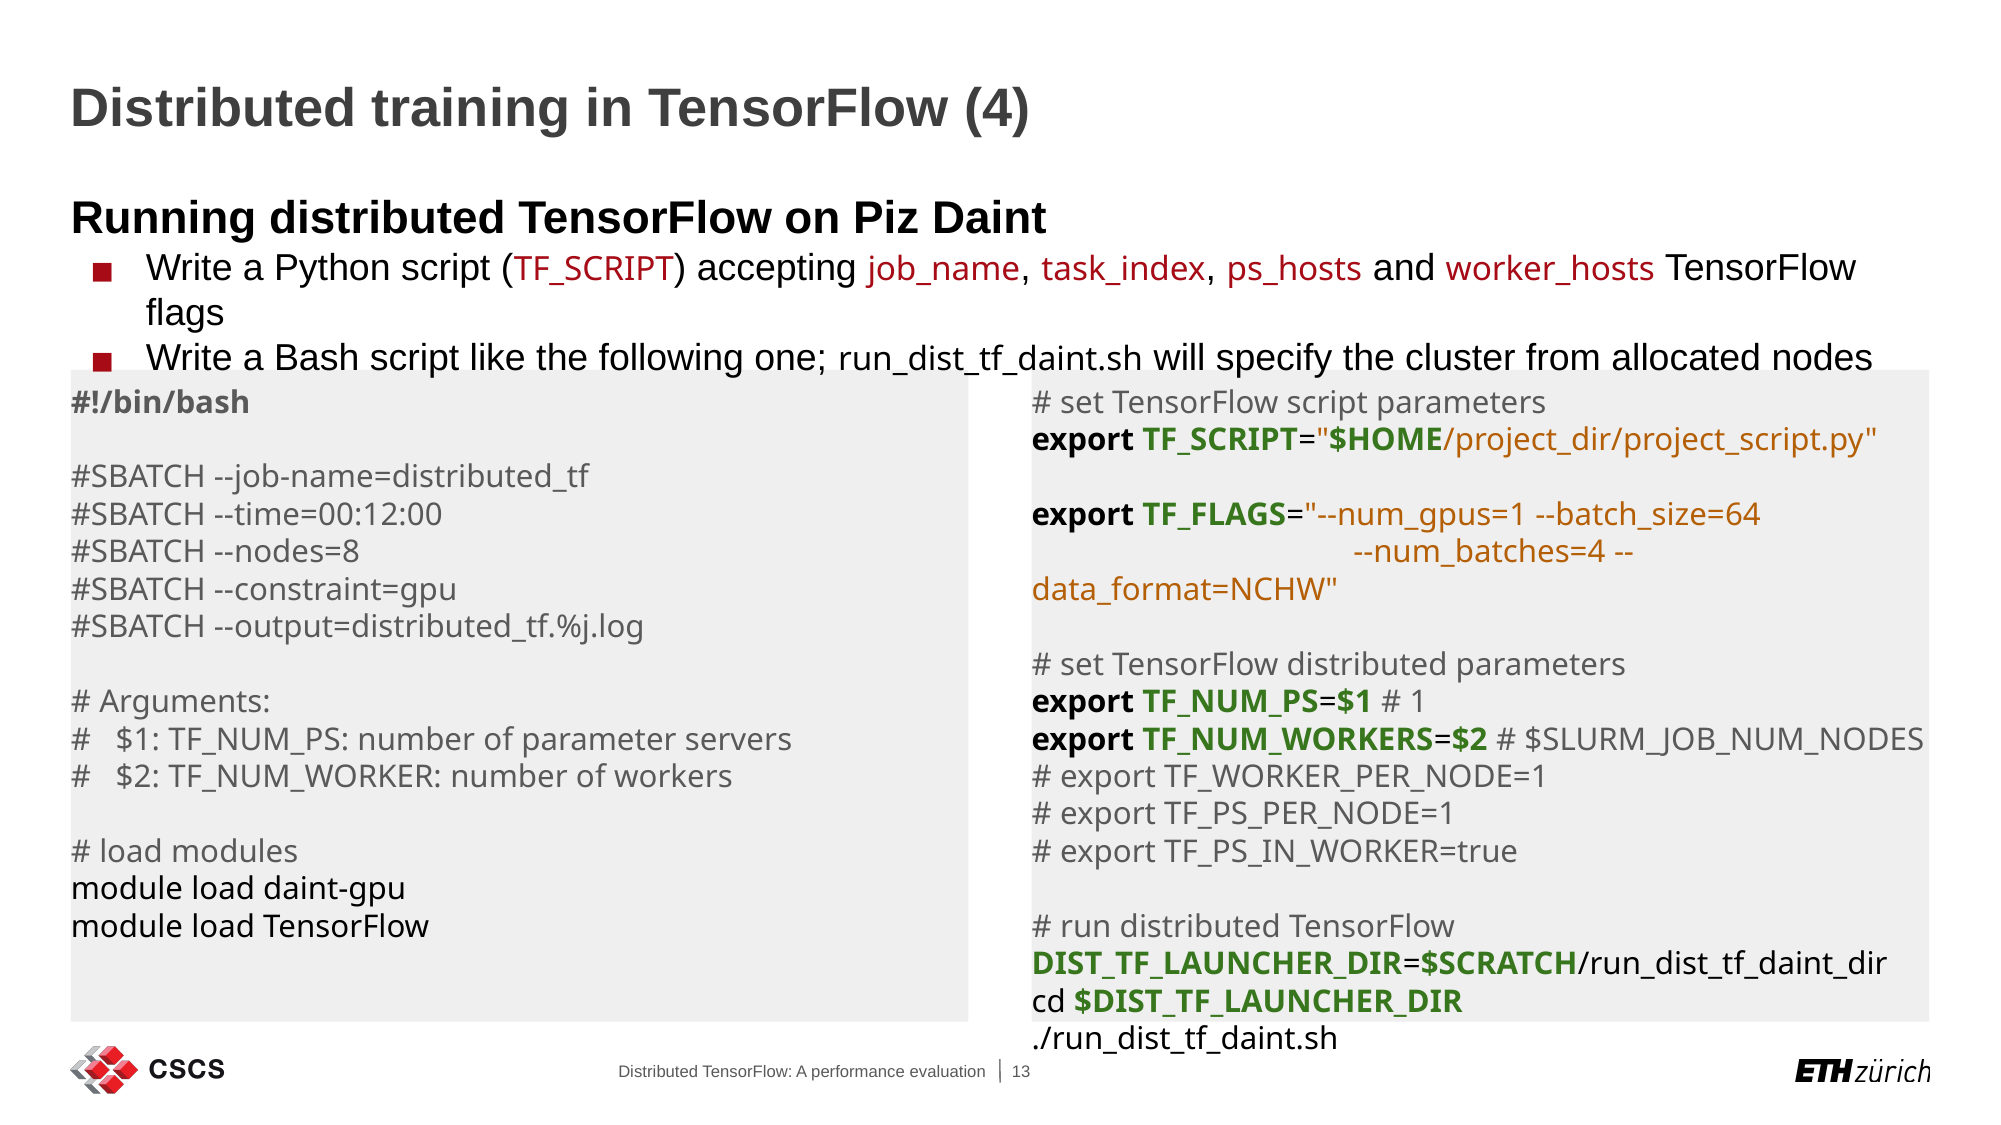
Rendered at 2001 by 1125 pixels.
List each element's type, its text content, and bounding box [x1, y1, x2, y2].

list #!/bin/bash #SBATCH --job-name=distributed_tf #SBATCH --time=00:12:00 #SBATCH --nodes=8 #SBATCH --constraint=gpu #SBATCH --output=distributed_tf.%j.log # Arguments: # $1: TF_NUM_PS: number of parameter servers # $2: TF_NUM_WORKER: number of workers # load modules module load daint-gpu module load TensorFlow [70, 395, 969, 1022]
title Distributed training in TensorFlow (4) [70, 7, 1930, 149]
slide_number <number> [999, 1059, 1063, 1083]
picture [57, 1033, 236, 1106]
footer Distributed TensorFlow: A performance evaluation [322, 1059, 998, 1083]
picture [1795, 1059, 1930, 1082]
list Running distributed TensorFlow on Piz Daint Write a Python script (TF_SCRIPT) accepting job_name, task_index, ps_hosts and worker_hosts TensorFlow flags Write a Bash script like the following one; run_dist_tf_daint.sh will specify the cluster from allocated nodes [70, 178, 1930, 395]
list # set TensorFlow script parameters export TF_SCRIPT="$HOME/project_dir/project_script.py" export TF_FLAGS="--num_gpus=1 --batch_size=64 --num_batches=4 --data_format=NCHW" # set TensorFlow distributed parameters export TF_NUM_PS=$1 # 1 export TF_NUM_WORKERS=$2 # $SLURM_JOB_NUM_NODES # export TF_WORKER_PER_NODE=1 # export TF_PS_PER_NODE=1 # export TF_PS_IN_WORKER=true # run distributed TensorFlow DIST_TF_LAUNCHER_DIR=$SCRATCH/run_dist_tf_daint_dir cd $DIST_TF_LAUNCHER_DIR ./run_dist_tf_daint.sh [1031, 395, 1930, 1022]
